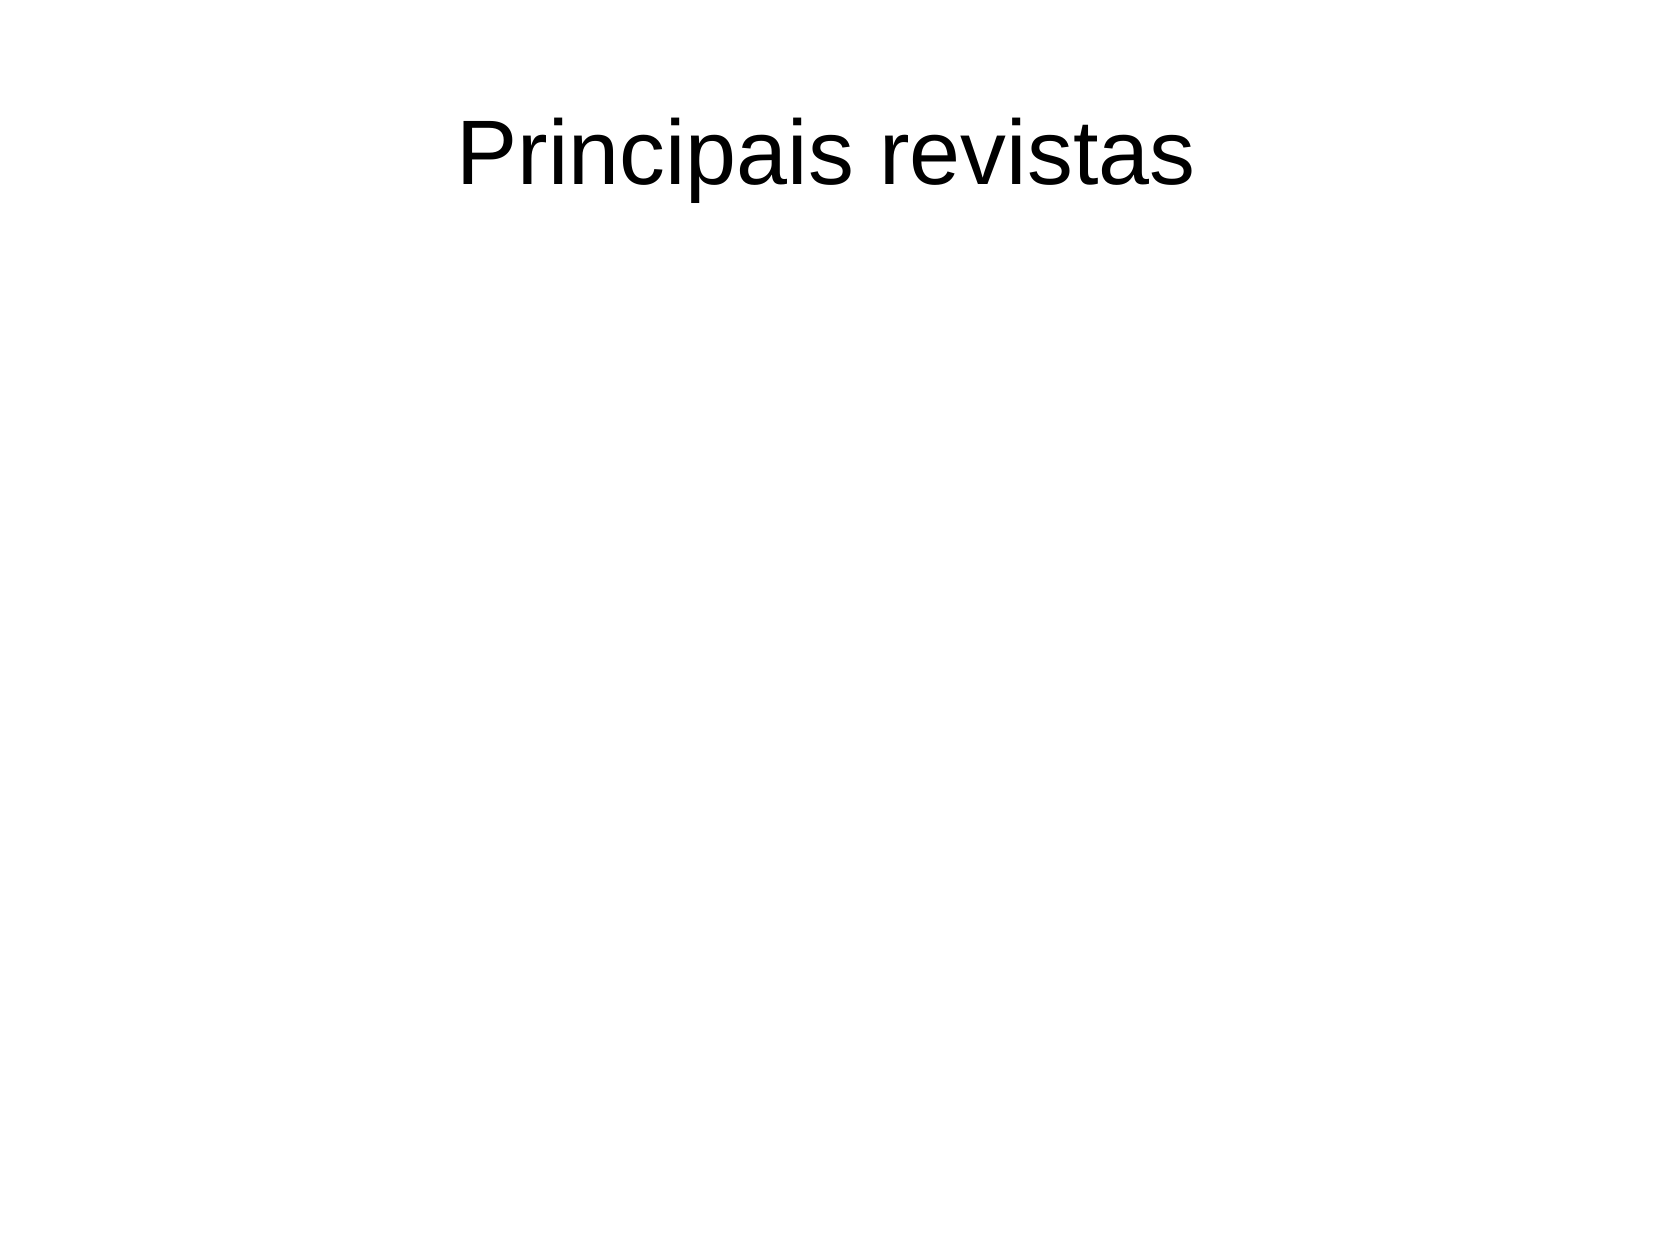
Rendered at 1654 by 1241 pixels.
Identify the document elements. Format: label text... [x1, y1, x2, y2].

title Principais revistas [82, 49, 1571, 257]
